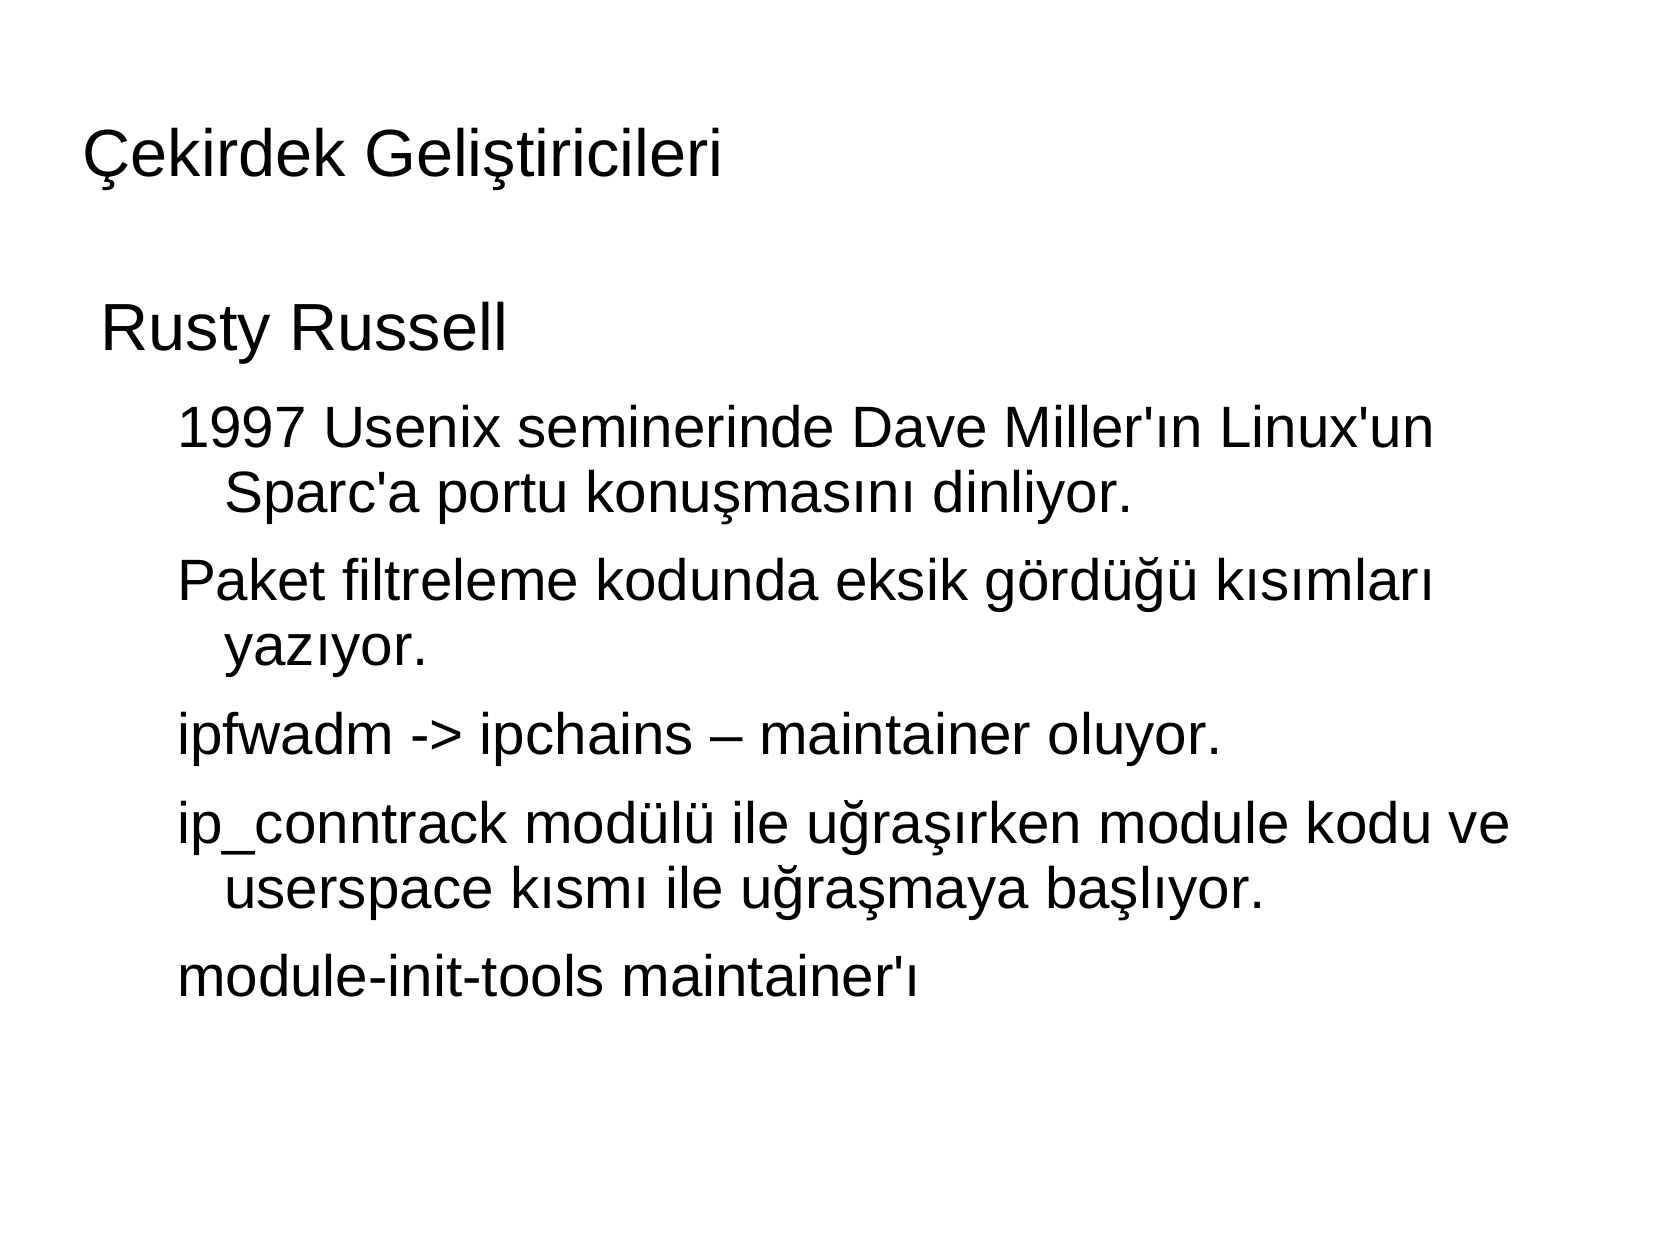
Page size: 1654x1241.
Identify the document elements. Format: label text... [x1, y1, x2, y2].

list Rusty Russell 1997 Usenix seminerinde Dave Miller'ın Linux'un Sparc'a portu konuşmasını dinliyor. Paket filtreleme kodunda eksik gördüğü kısımları yazıyor. ipfwadm -> ipchains – maintainer oluyor. ip_conntrack modülü ile uğraşırken module kodu ve userspace kısmı ile uğraşmaya başlıyor. module-init-tools maintainer'ı [82, 290, 1571, 1109]
title Çekirdek Geliştiricileri [82, 49, 1571, 257]
